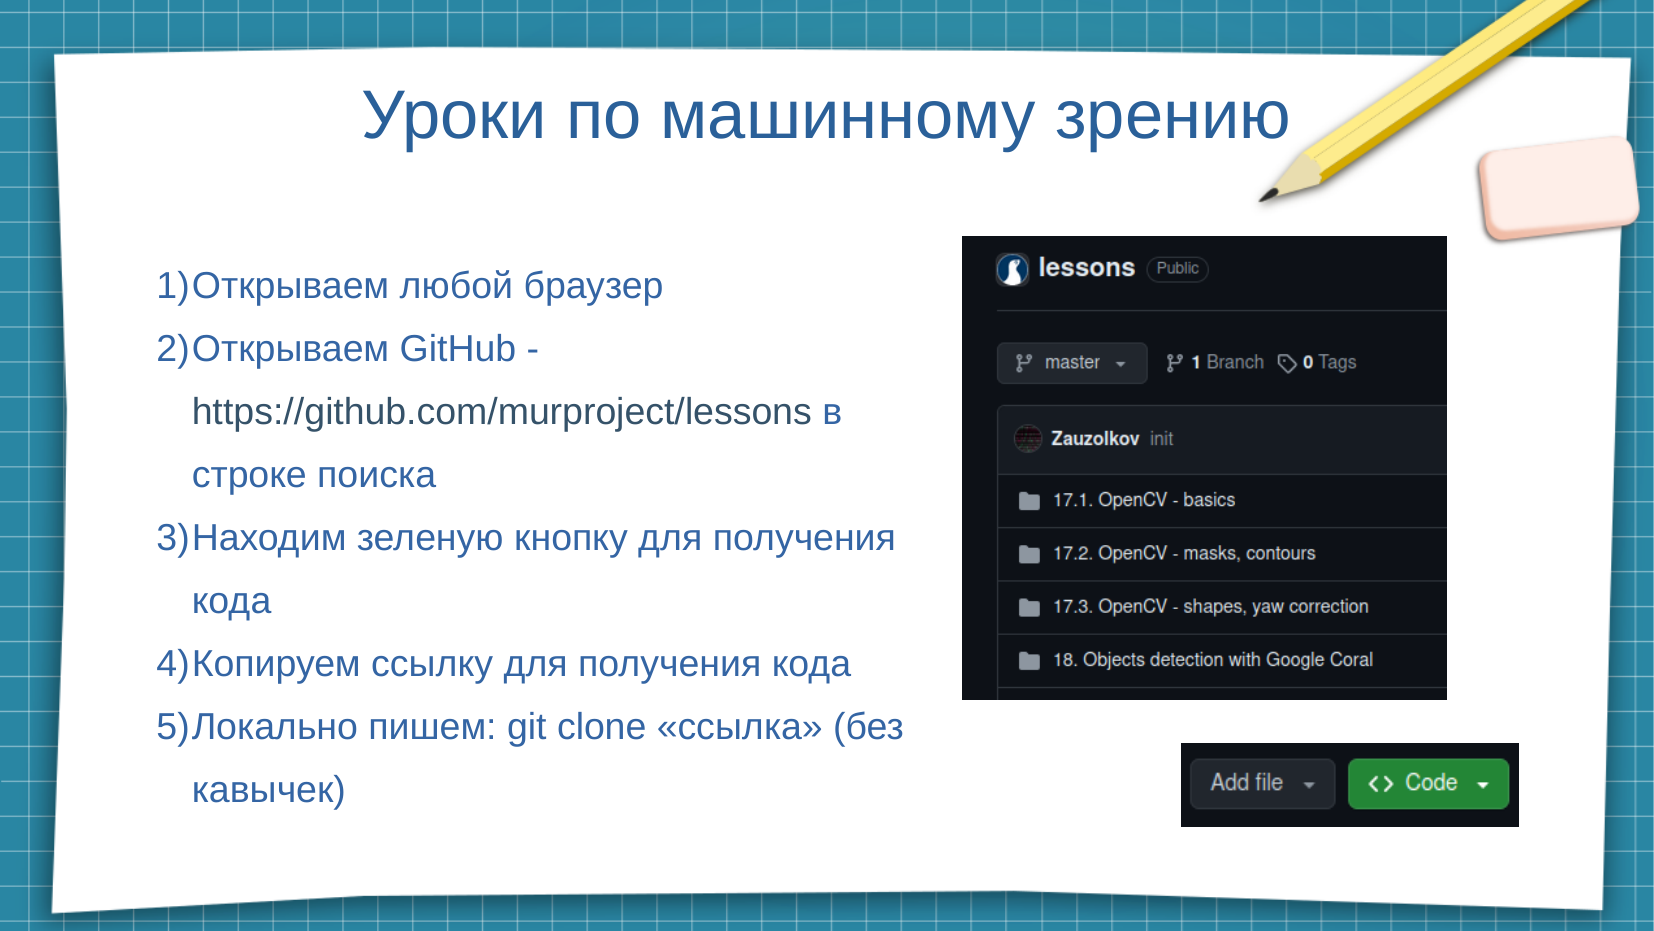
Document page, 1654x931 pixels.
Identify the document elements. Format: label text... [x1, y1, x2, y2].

picture [0, 0, 1654, 931]
text_box Открываем любой браузер Открываем GitHub - https://github.com/murproject/lessons в строке поиска Находим зеленую кнопку для получения кода Копируем ссылку для получения кода Локально пишем: git clone «ссылка» (без кавычек) [141, 236, 975, 818]
title Уроки по машинному зрению [82, 37, 1571, 193]
